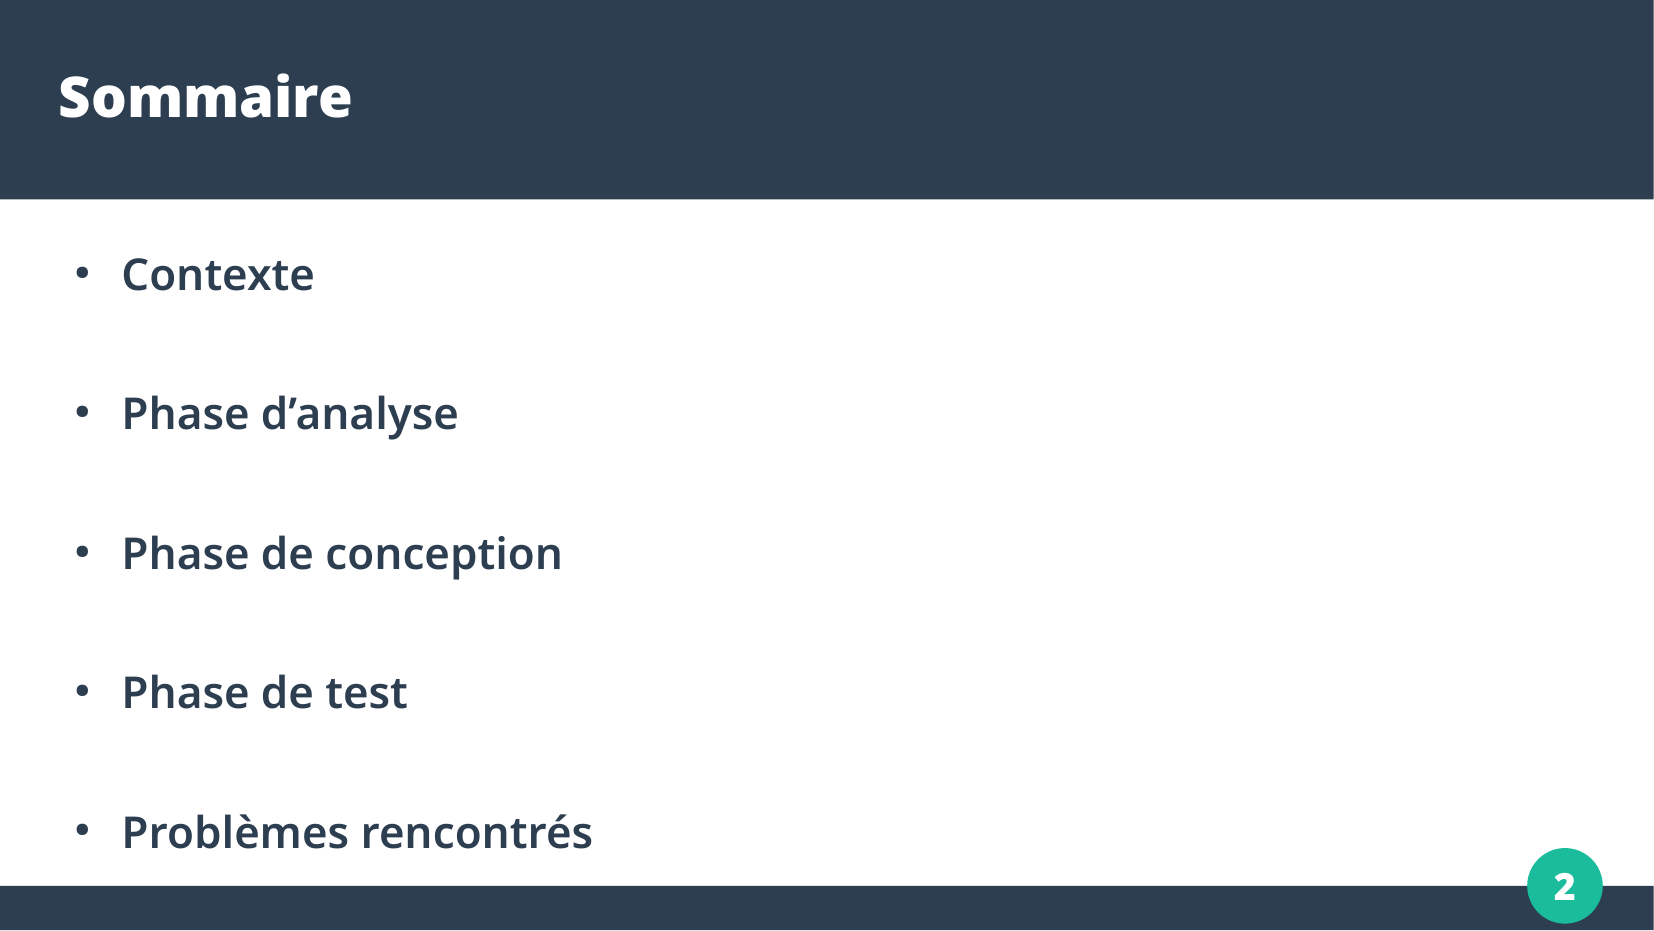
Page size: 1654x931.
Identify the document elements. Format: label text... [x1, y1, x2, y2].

title Sommaire [59, 37, 1595, 156]
list Contexte Phase d’analyse Phase de conception Phase de test Problèmes rencontrés [59, 243, 1595, 864]
